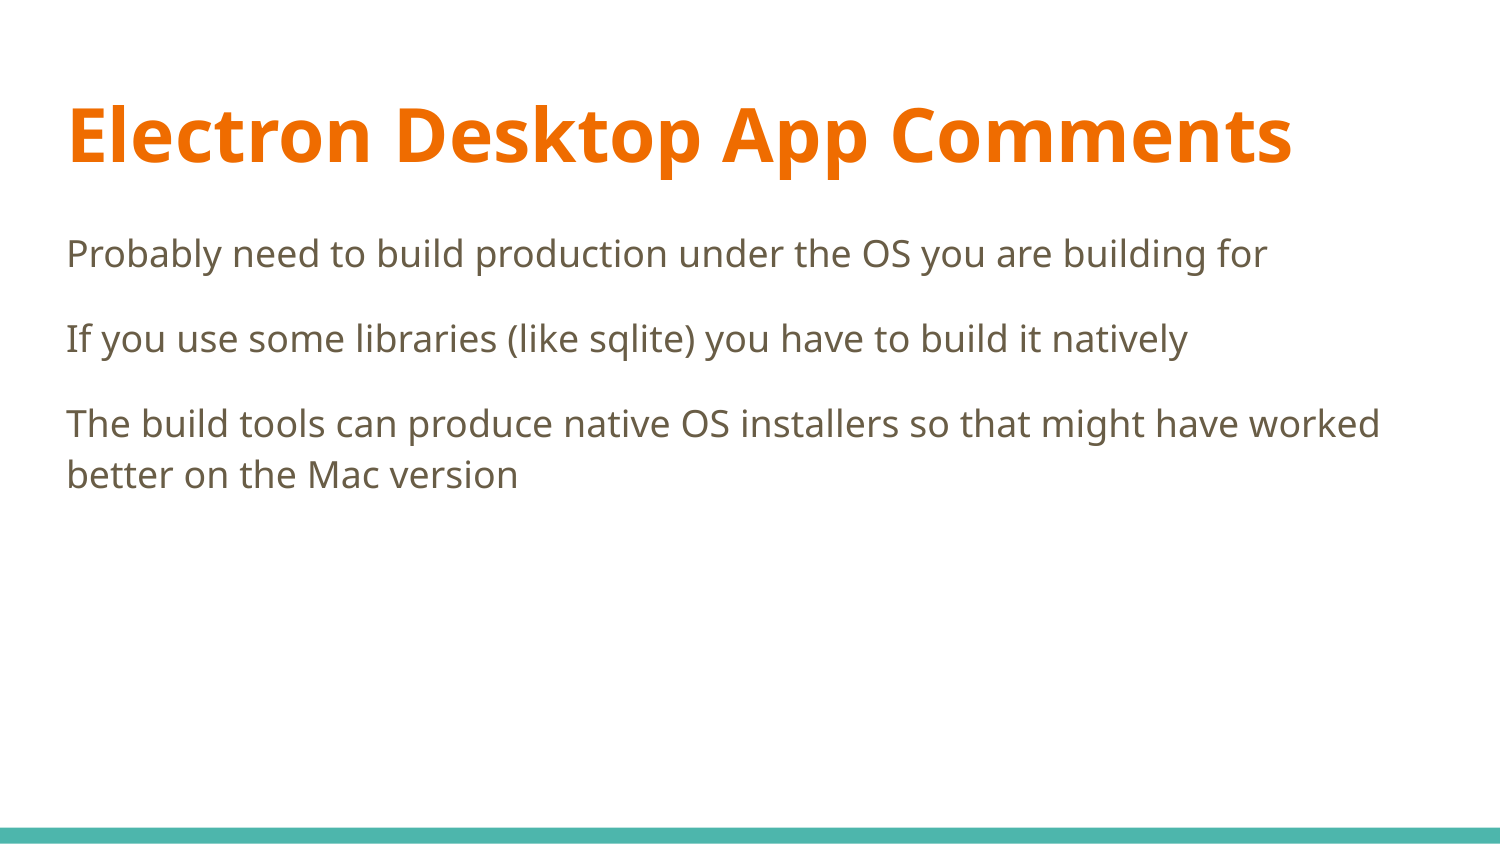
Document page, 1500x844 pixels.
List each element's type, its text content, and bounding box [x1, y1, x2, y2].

list Probably need to build production under the OS you are building for If you use some libraries (like sqlite) you have to build it natively The build tools can produce native OS installers so that might have worked better on the Mac version [51, 207, 1449, 750]
title Electron Desktop App Comments [51, 72, 1449, 189]
